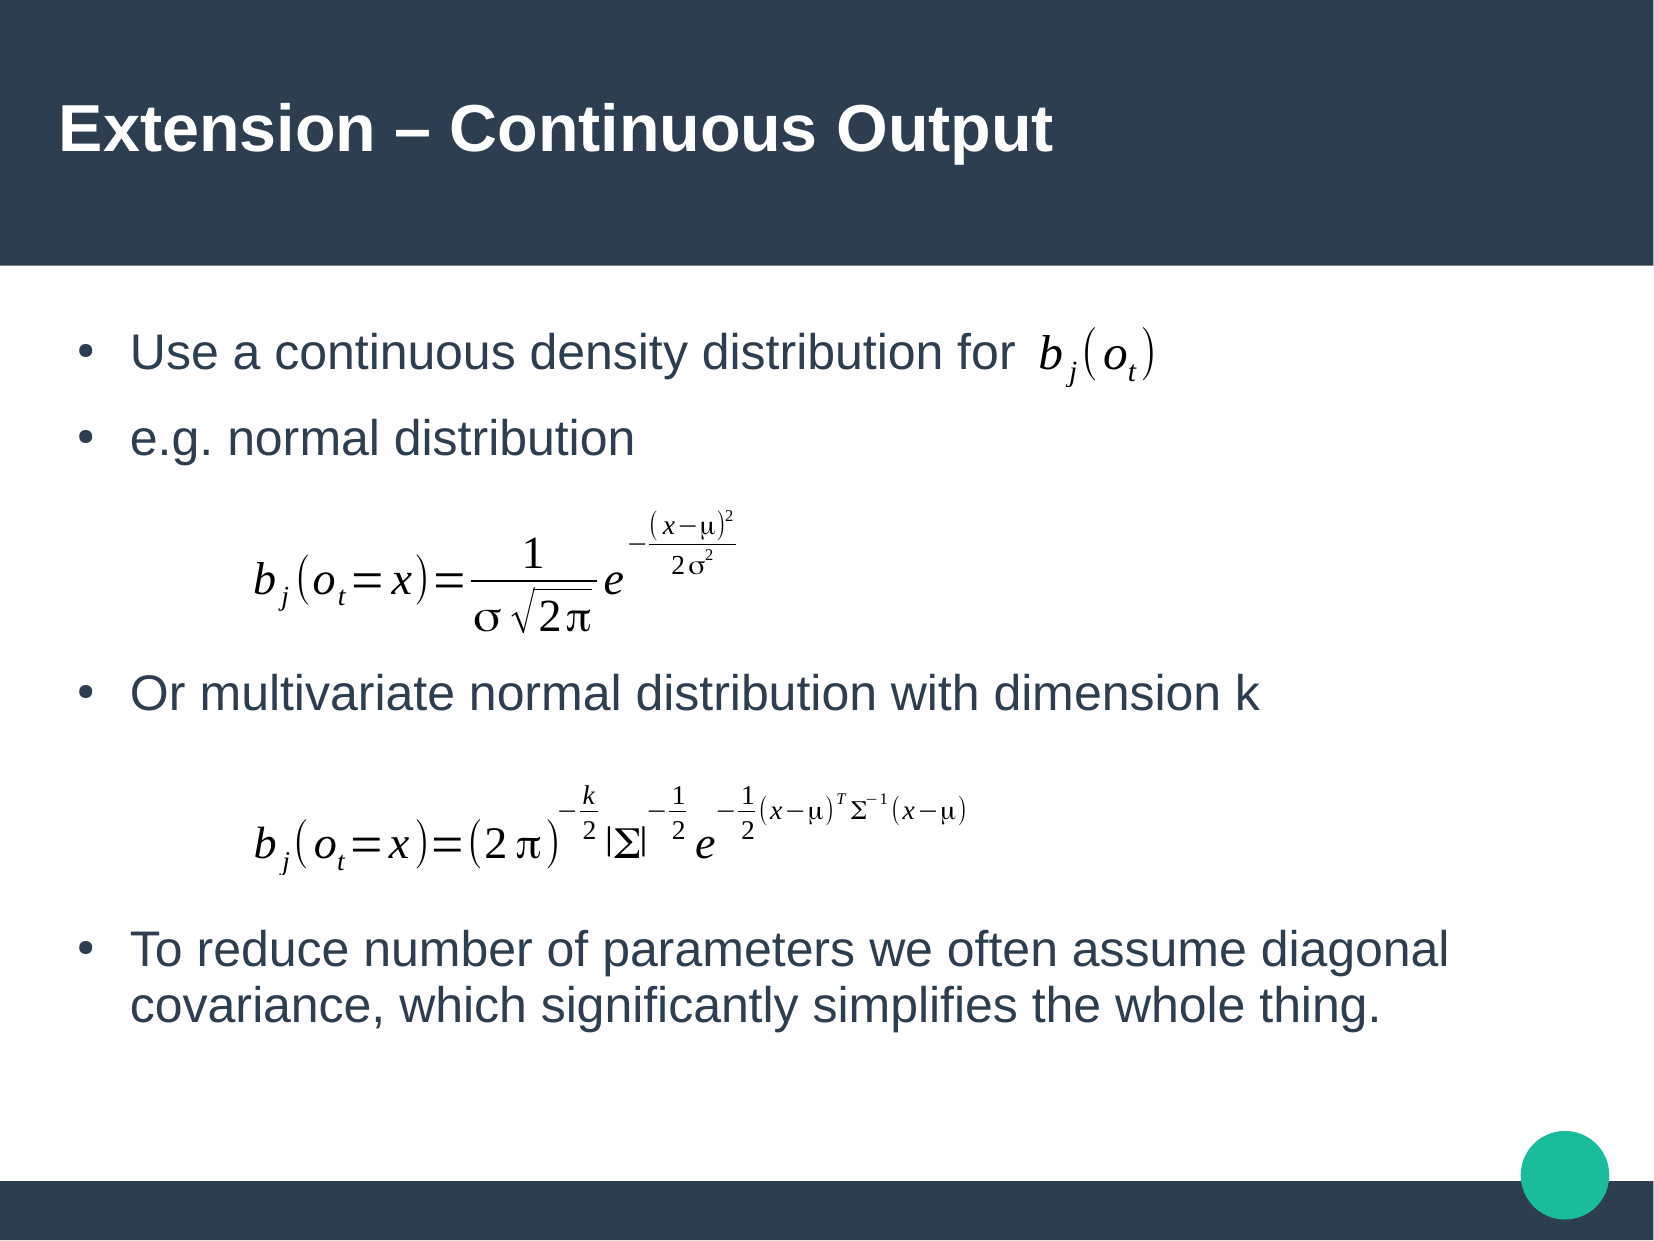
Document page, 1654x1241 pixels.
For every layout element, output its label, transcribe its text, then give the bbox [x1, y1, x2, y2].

chart [1025, 323, 1171, 387]
list Use a continuous density distribution for e.g. normal distribution Or multivariate normal distribution with dimension k To reduce number of parameters we often assume diagonal covariance, which significantly simplifies the whole thing. [59, 324, 1595, 1152]
chart [241, 779, 978, 875]
title Extension – Continuous Output [59, 49, 1595, 207]
chart [241, 506, 749, 641]
